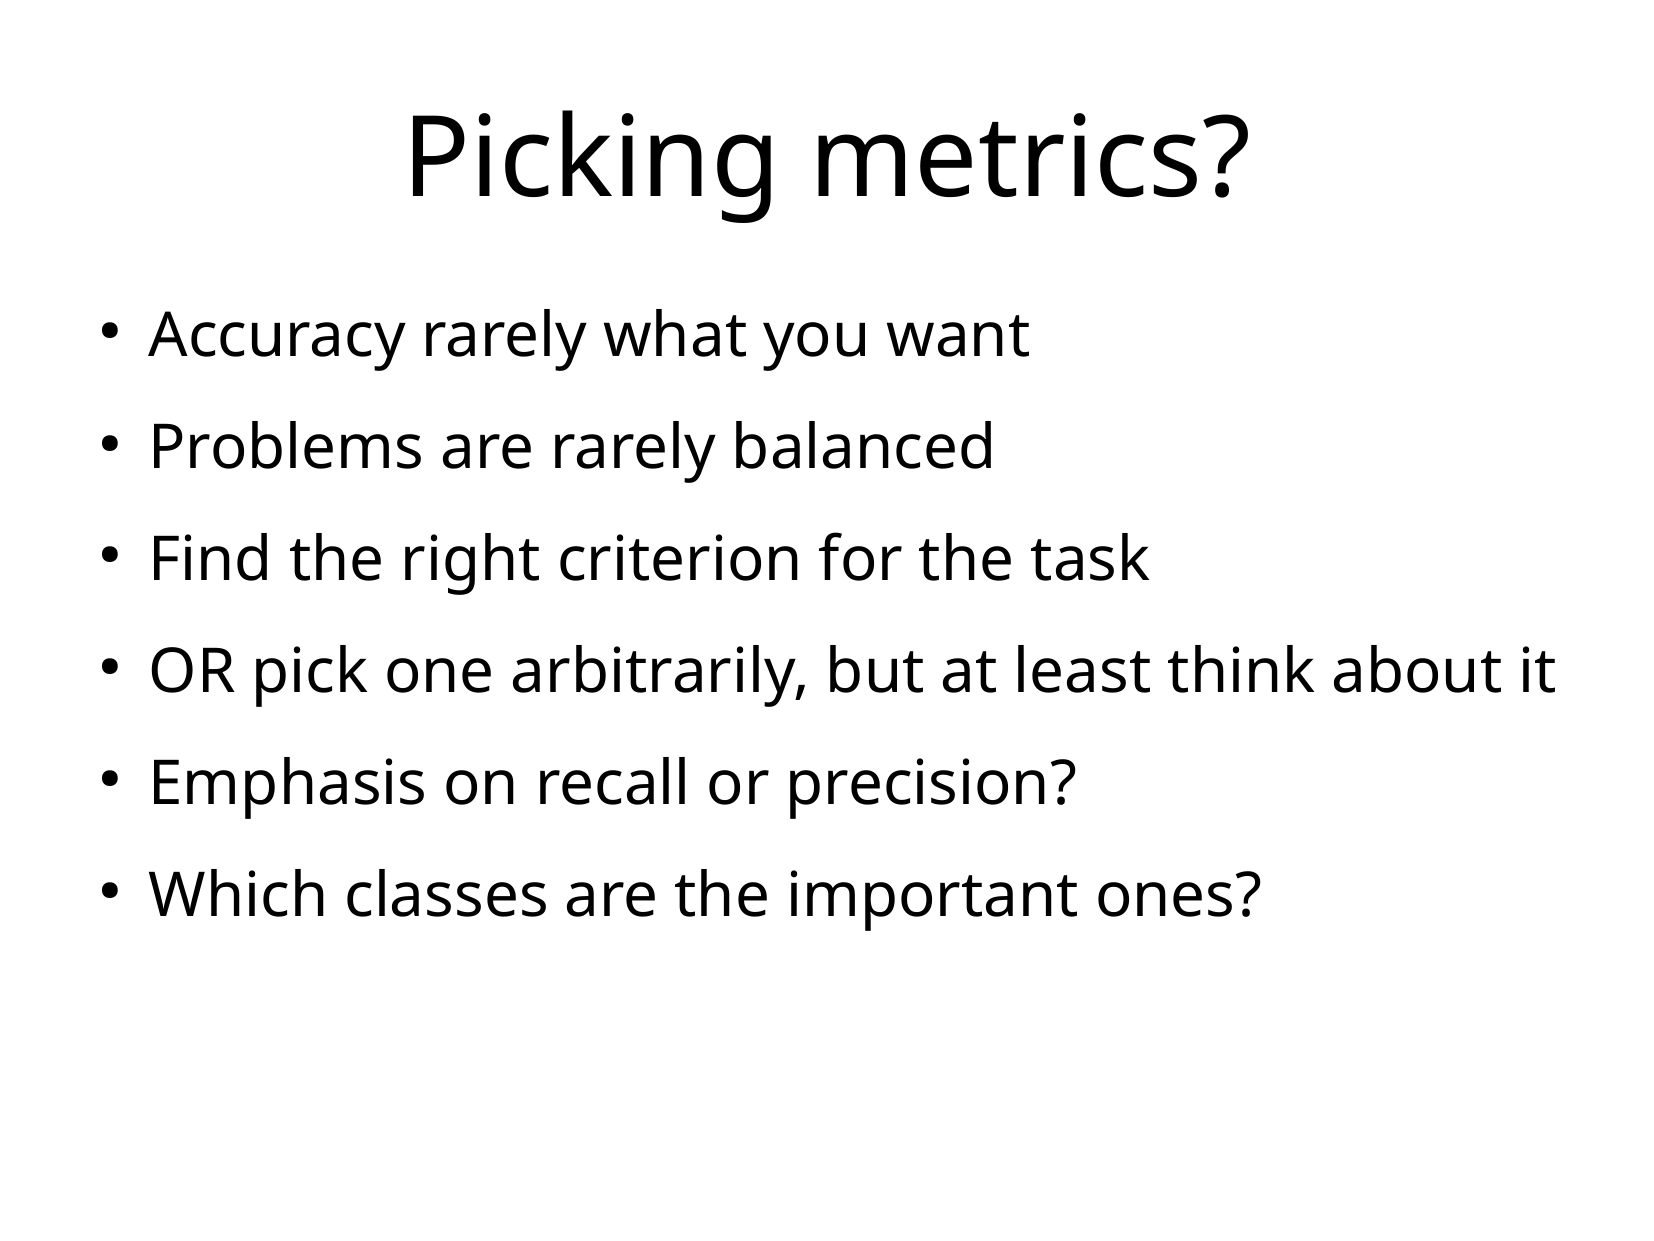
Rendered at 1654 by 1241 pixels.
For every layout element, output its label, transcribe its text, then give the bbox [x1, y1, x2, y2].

list Accuracy rarely what you want Problems are rarely balanced Find the right criterion for the task OR pick one arbitrarily, but at least think about it Emphasis on recall or precision? Which classes are the important ones? [82, 290, 1571, 1010]
title Picking metrics? [82, 49, 1571, 257]
